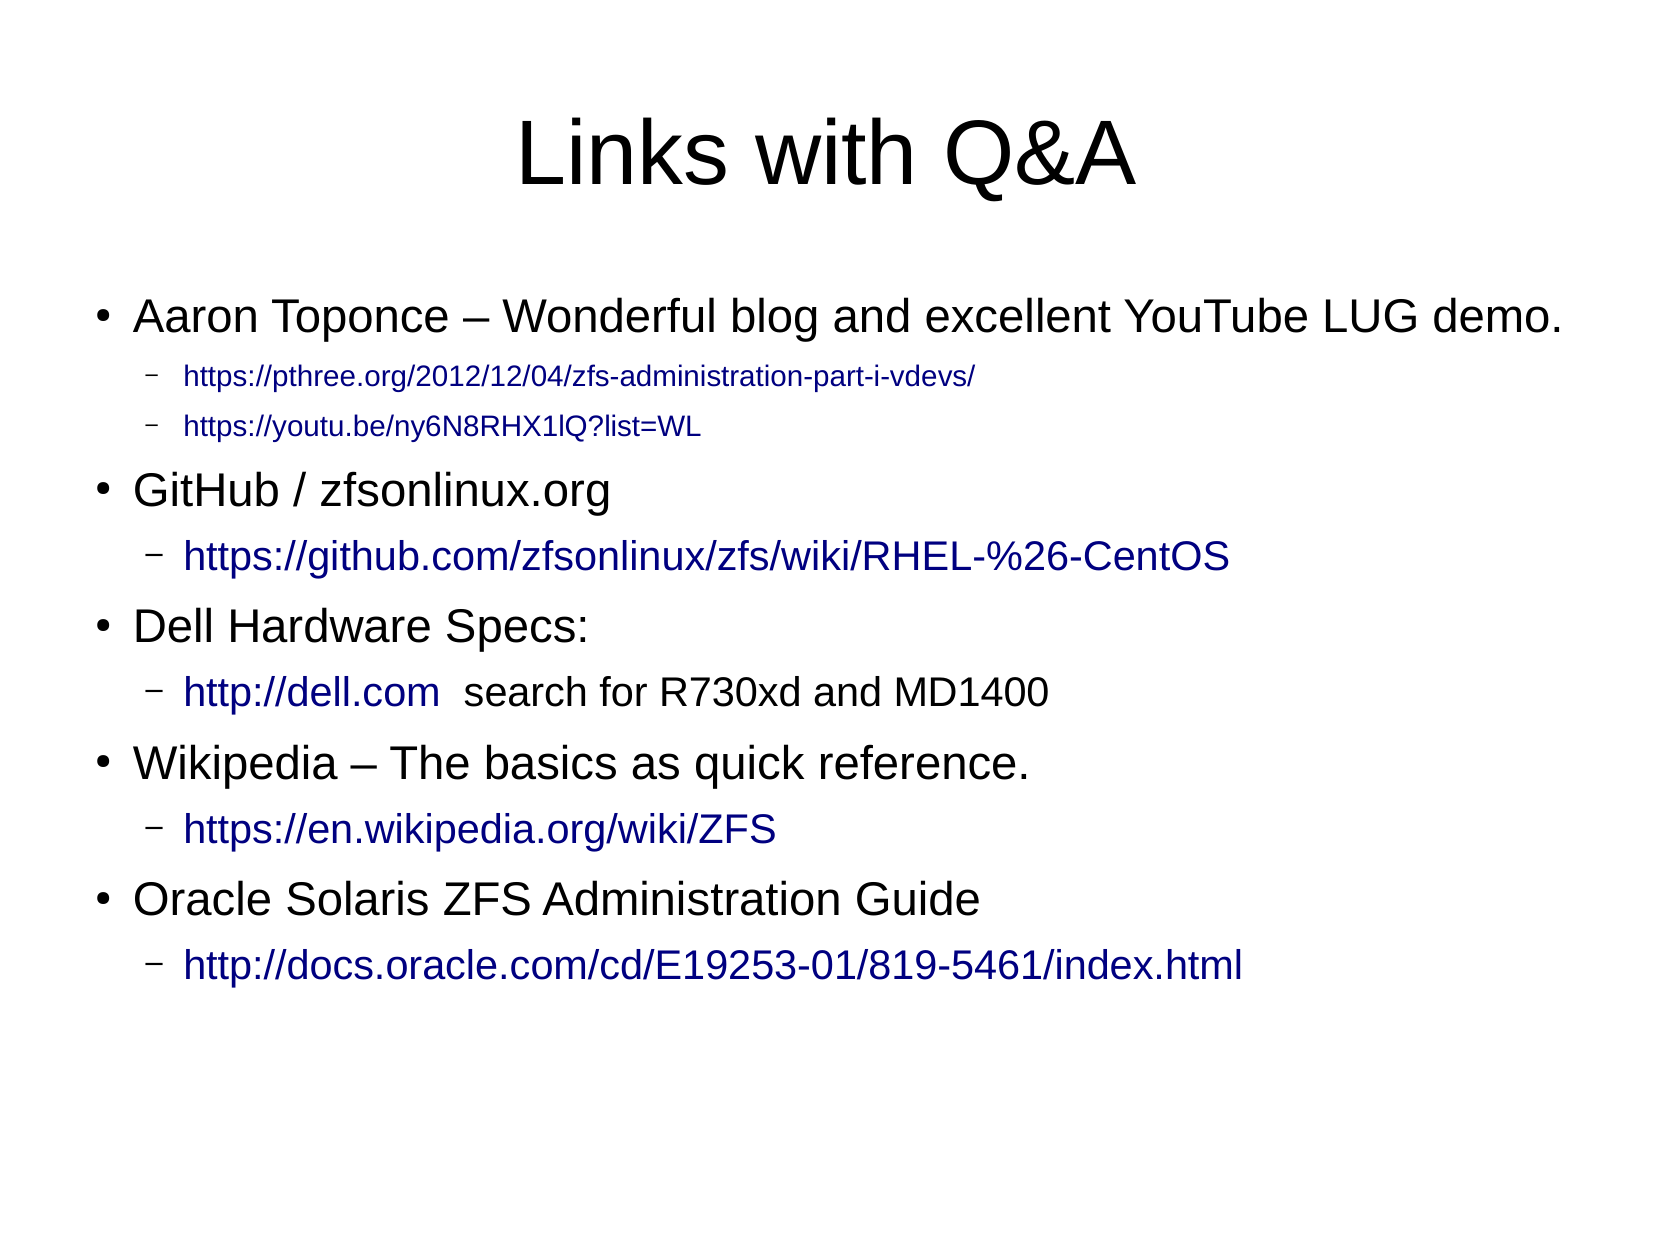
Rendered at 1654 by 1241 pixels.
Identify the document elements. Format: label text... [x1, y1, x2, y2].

list Aaron Toponce – Wonderful blog and excellent YouTube LUG demo. https://pthree.org/2012/12/04/zfs-administration-part-i-vdevs/ https://youtu.be/ny6N8RHX1lQ?list=WL GitHub / zfsonlinux.org https://github.com/zfsonlinux/zfs/wiki/RHEL-%26-CentOS Dell Hardware Specs: http://dell.com search for R730xd and MD1400 Wikipedia – The basics as quick reference. https://en.wikipedia.org/wiki/ZFS Oracle Solaris ZFS Administration Guide http://docs.oracle.com/cd/E19253-01/819-5461/index.html [82, 290, 1571, 1010]
title Links with Q&A [82, 49, 1571, 257]
